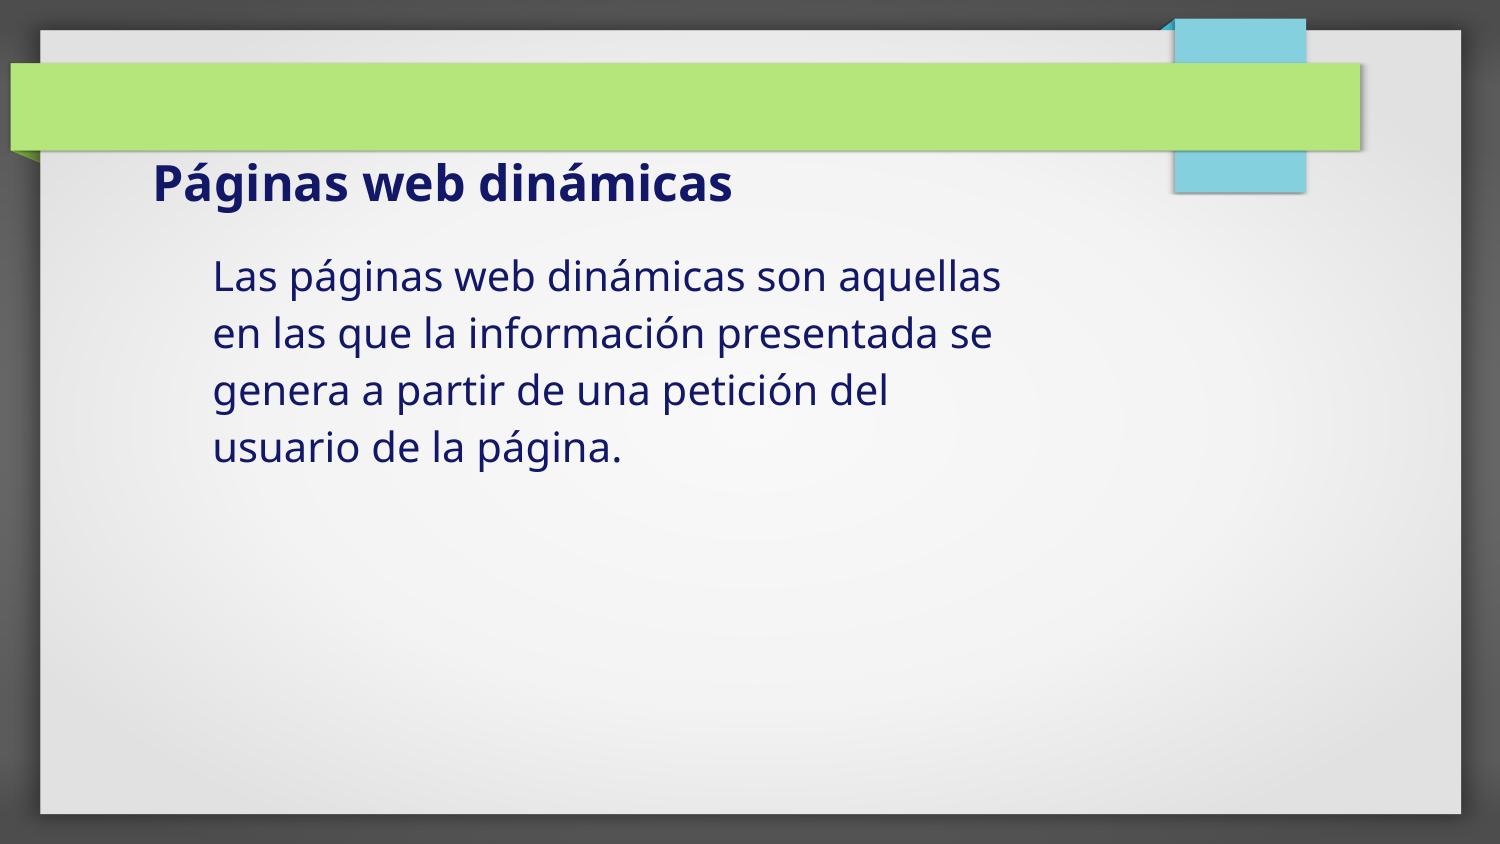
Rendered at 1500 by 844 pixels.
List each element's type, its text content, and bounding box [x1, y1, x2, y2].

title Páginas web dinámicas [137, 146, 1011, 227]
list Las páginas web dinámicas son aquellas en las que la información presentada se genera a partir de una petición del usuario de la página. [137, 246, 1011, 781]
picture [0, 0, 1500, 844]
